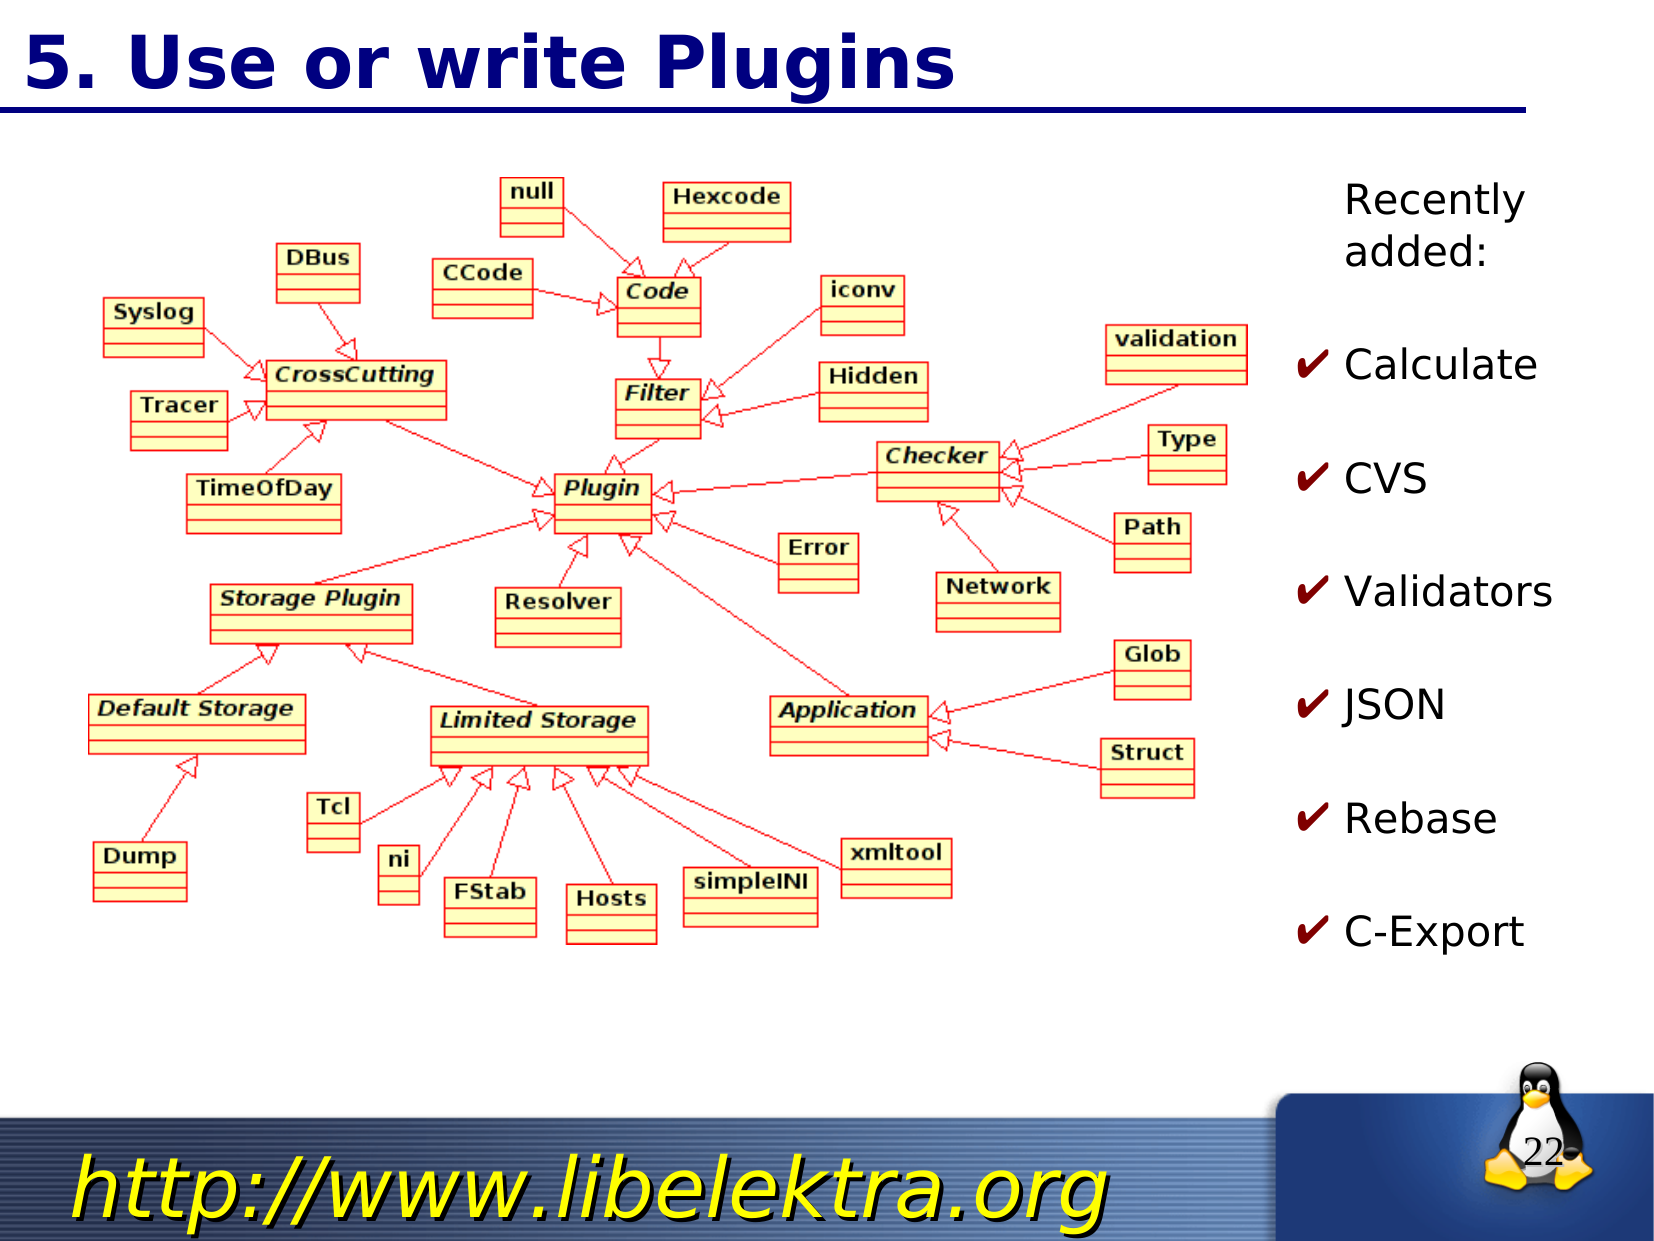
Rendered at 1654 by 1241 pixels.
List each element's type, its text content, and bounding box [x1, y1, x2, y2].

text_box <Nummer> [1370, 1122, 1565, 1178]
picture [88, 177, 1248, 945]
list Recently added: Calculate CVS Validators JSON Rebase C-Export [1281, 165, 1630, 961]
text_box 5. Use or write Plugins [22, 14, 1611, 111]
picture [0, 1061, 1654, 1241]
